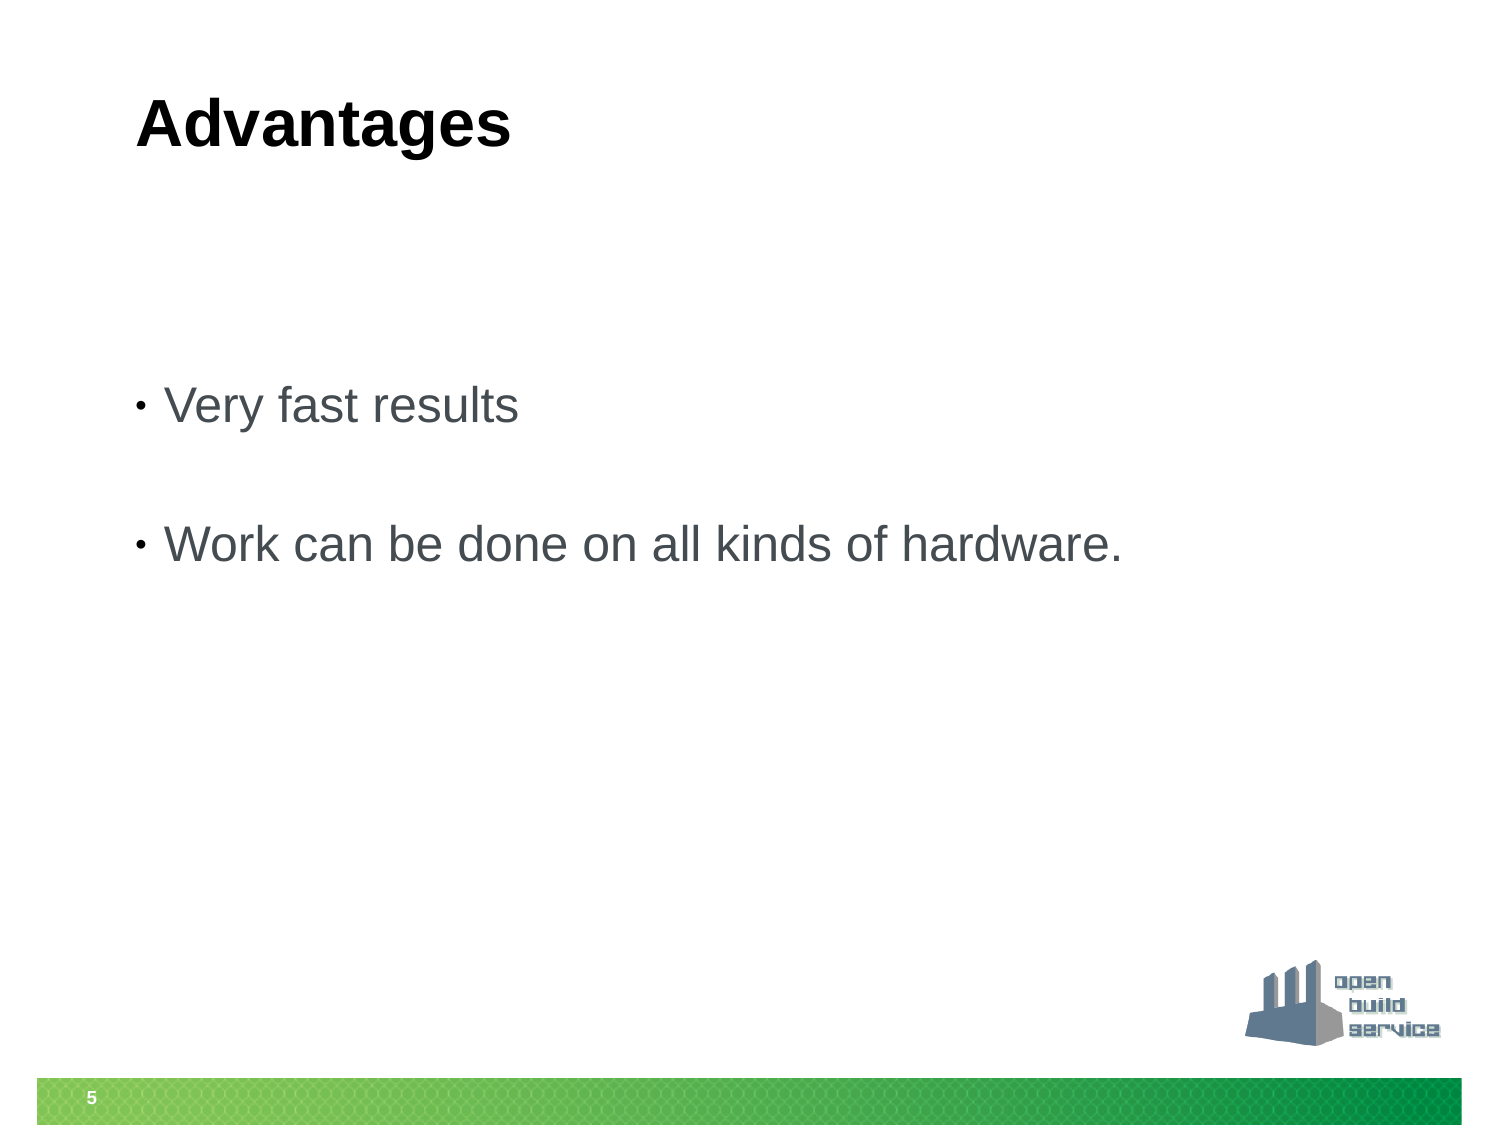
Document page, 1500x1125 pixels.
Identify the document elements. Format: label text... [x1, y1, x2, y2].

title Advantages [135, 41, 1372, 204]
picture [37, 1078, 1462, 1125]
list Very fast results Work can be done on all kinds of hardware. [135, 238, 1372, 892]
picture [1245, 960, 1441, 1046]
